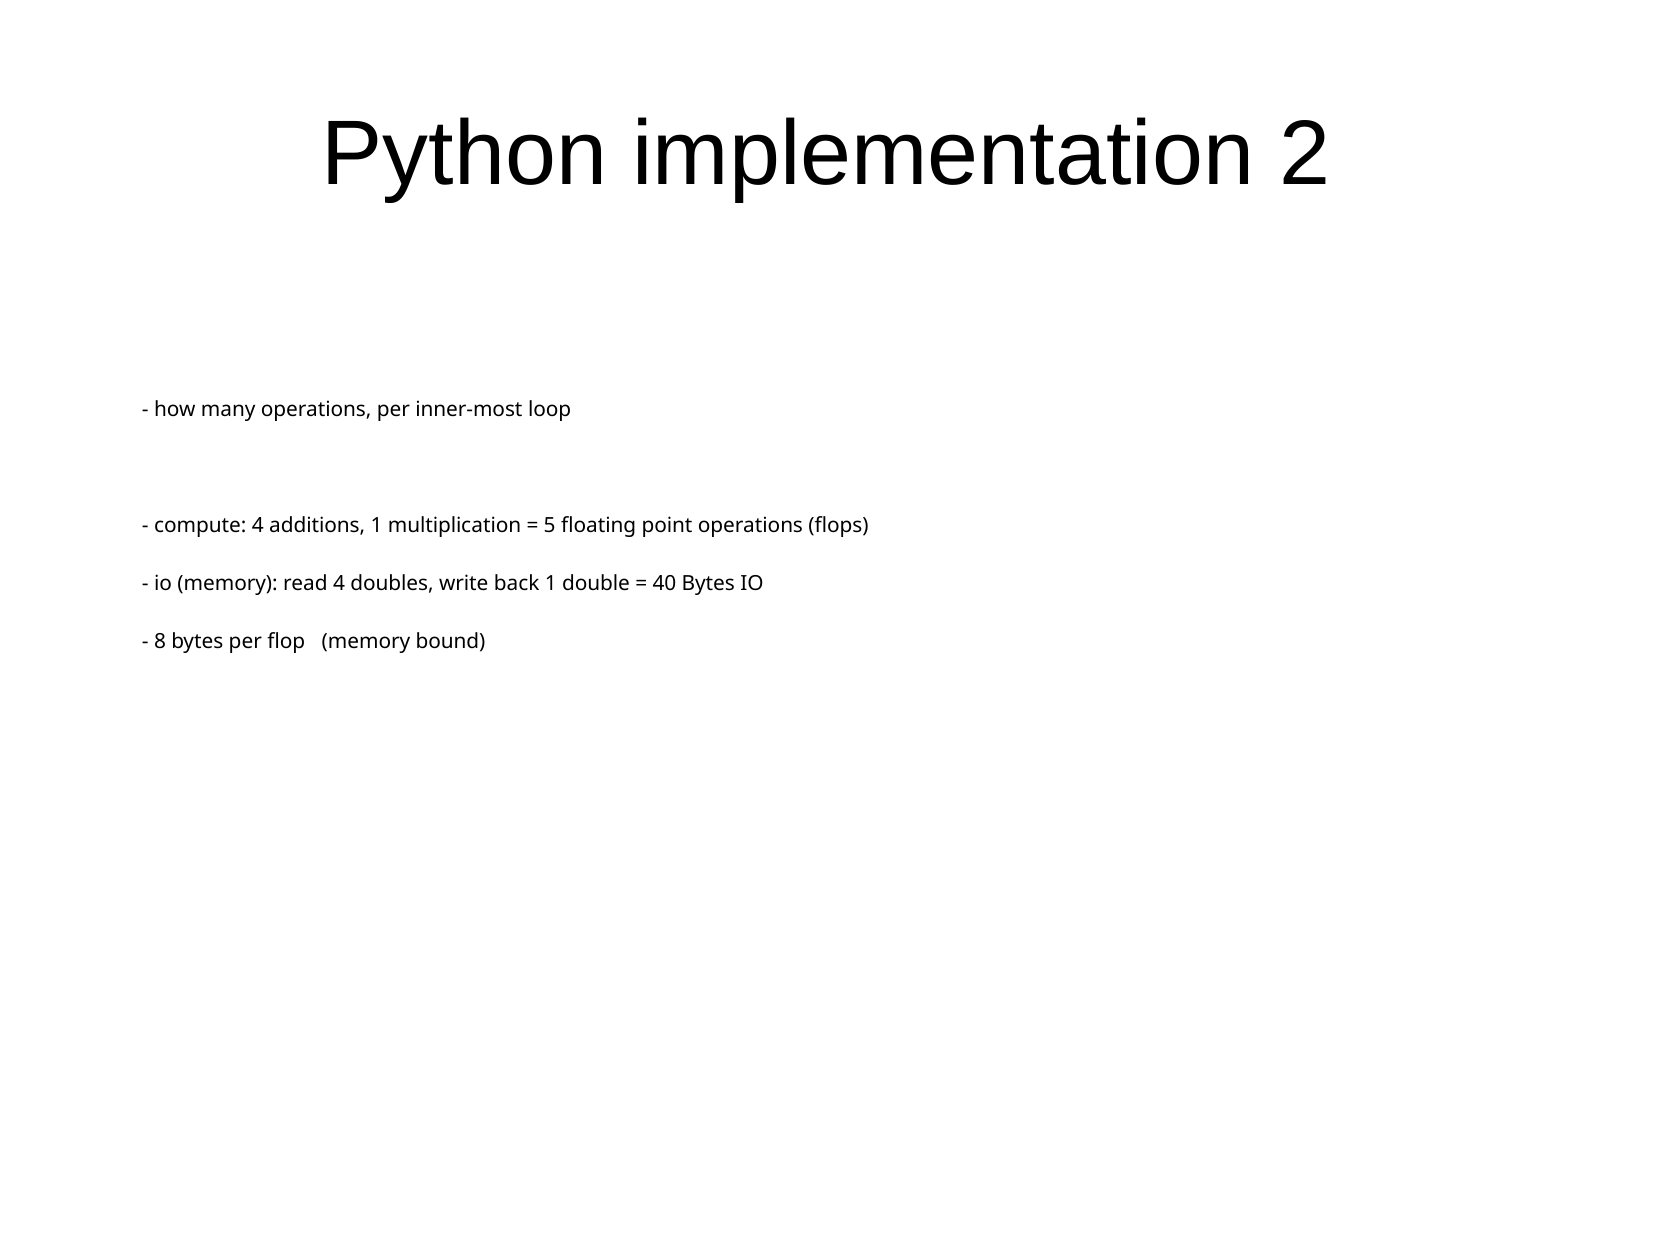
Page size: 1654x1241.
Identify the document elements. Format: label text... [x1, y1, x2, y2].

text_box [82, 290, 1571, 1010]
title Python implementation 2 [82, 49, 1571, 257]
